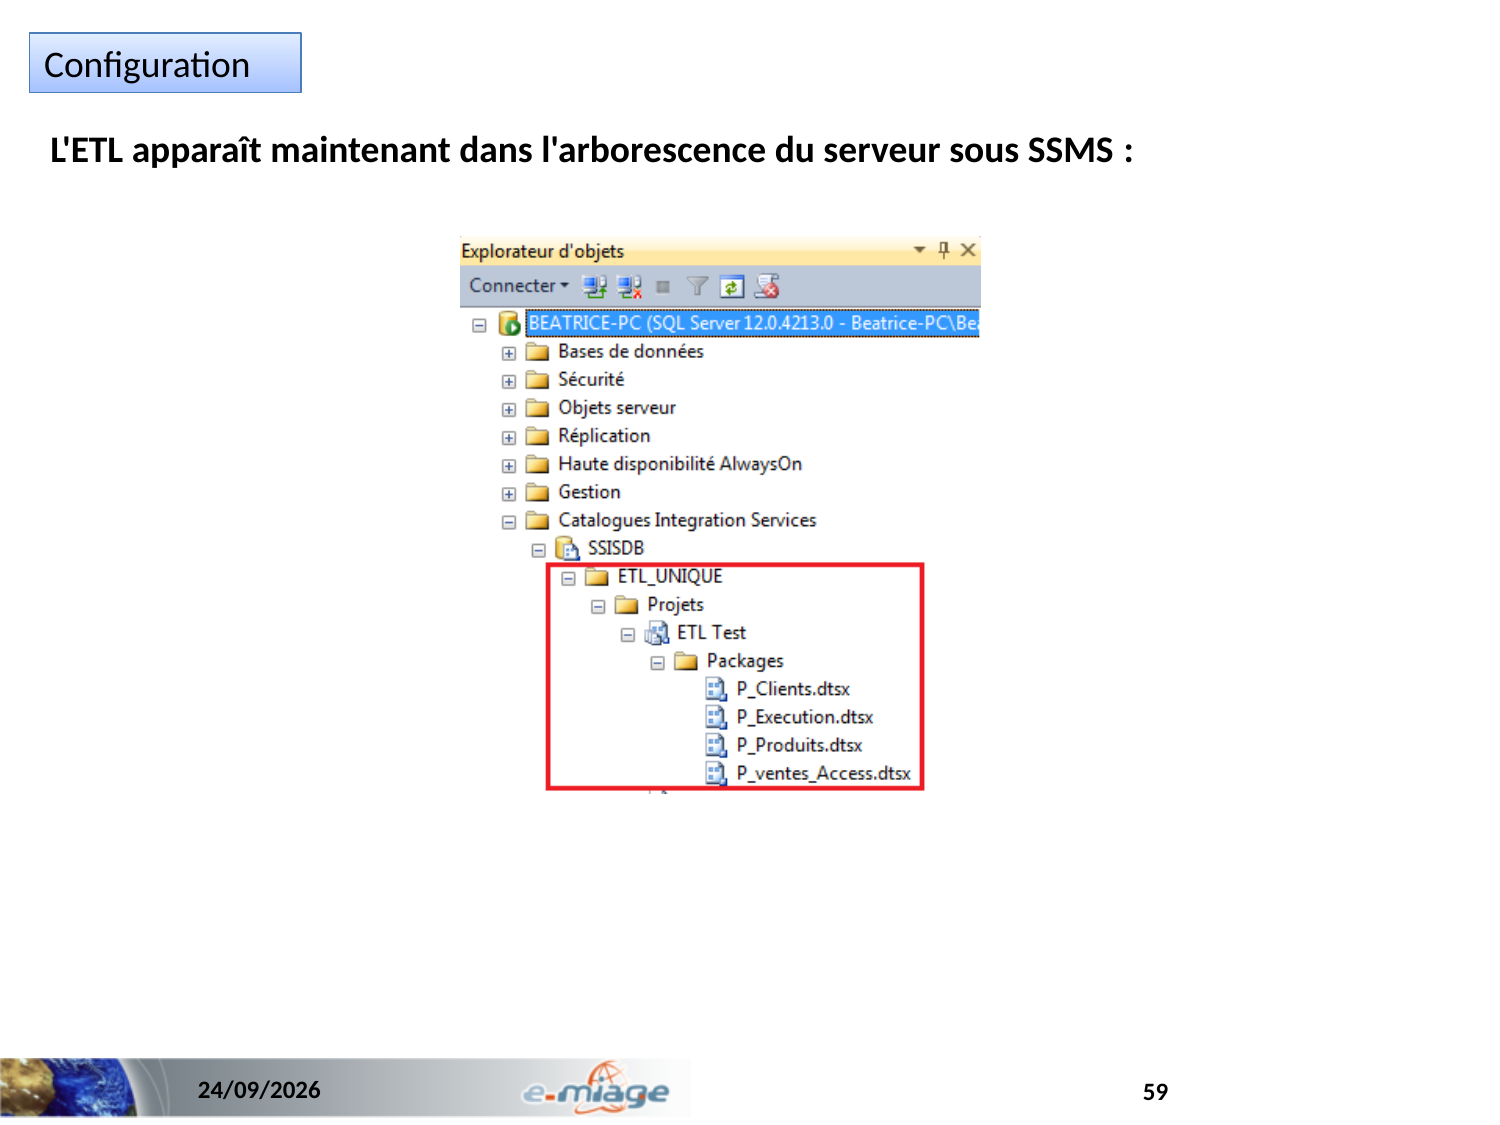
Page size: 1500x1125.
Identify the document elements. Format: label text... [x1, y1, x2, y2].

text_box L'ETL apparaît maintenant dans l'arborescence du serveur sous SSMS : [35, 118, 1471, 268]
text_box Configuration [29, 32, 302, 93]
picture [460, 236, 981, 795]
picture [0, 1058, 691, 1118]
